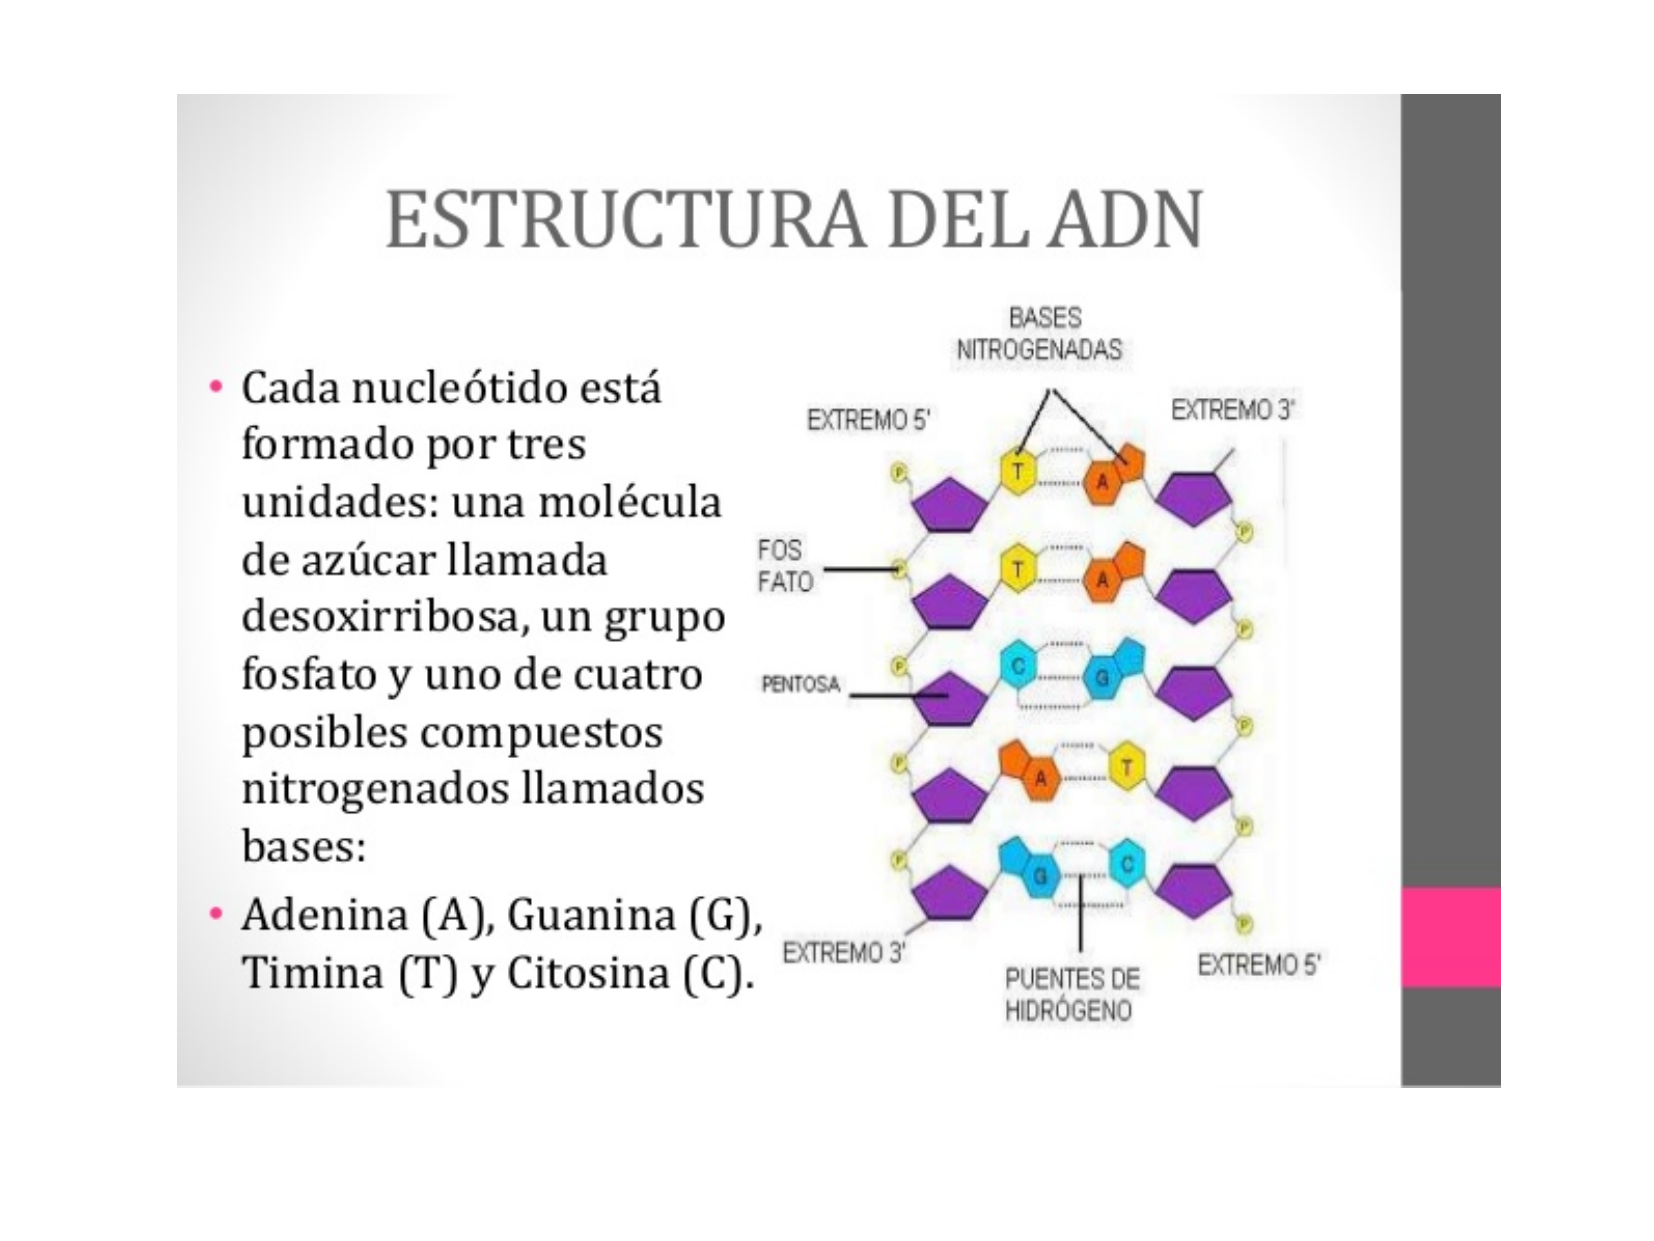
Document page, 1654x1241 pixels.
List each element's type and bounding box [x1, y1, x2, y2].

picture [177, 94, 1501, 1088]
